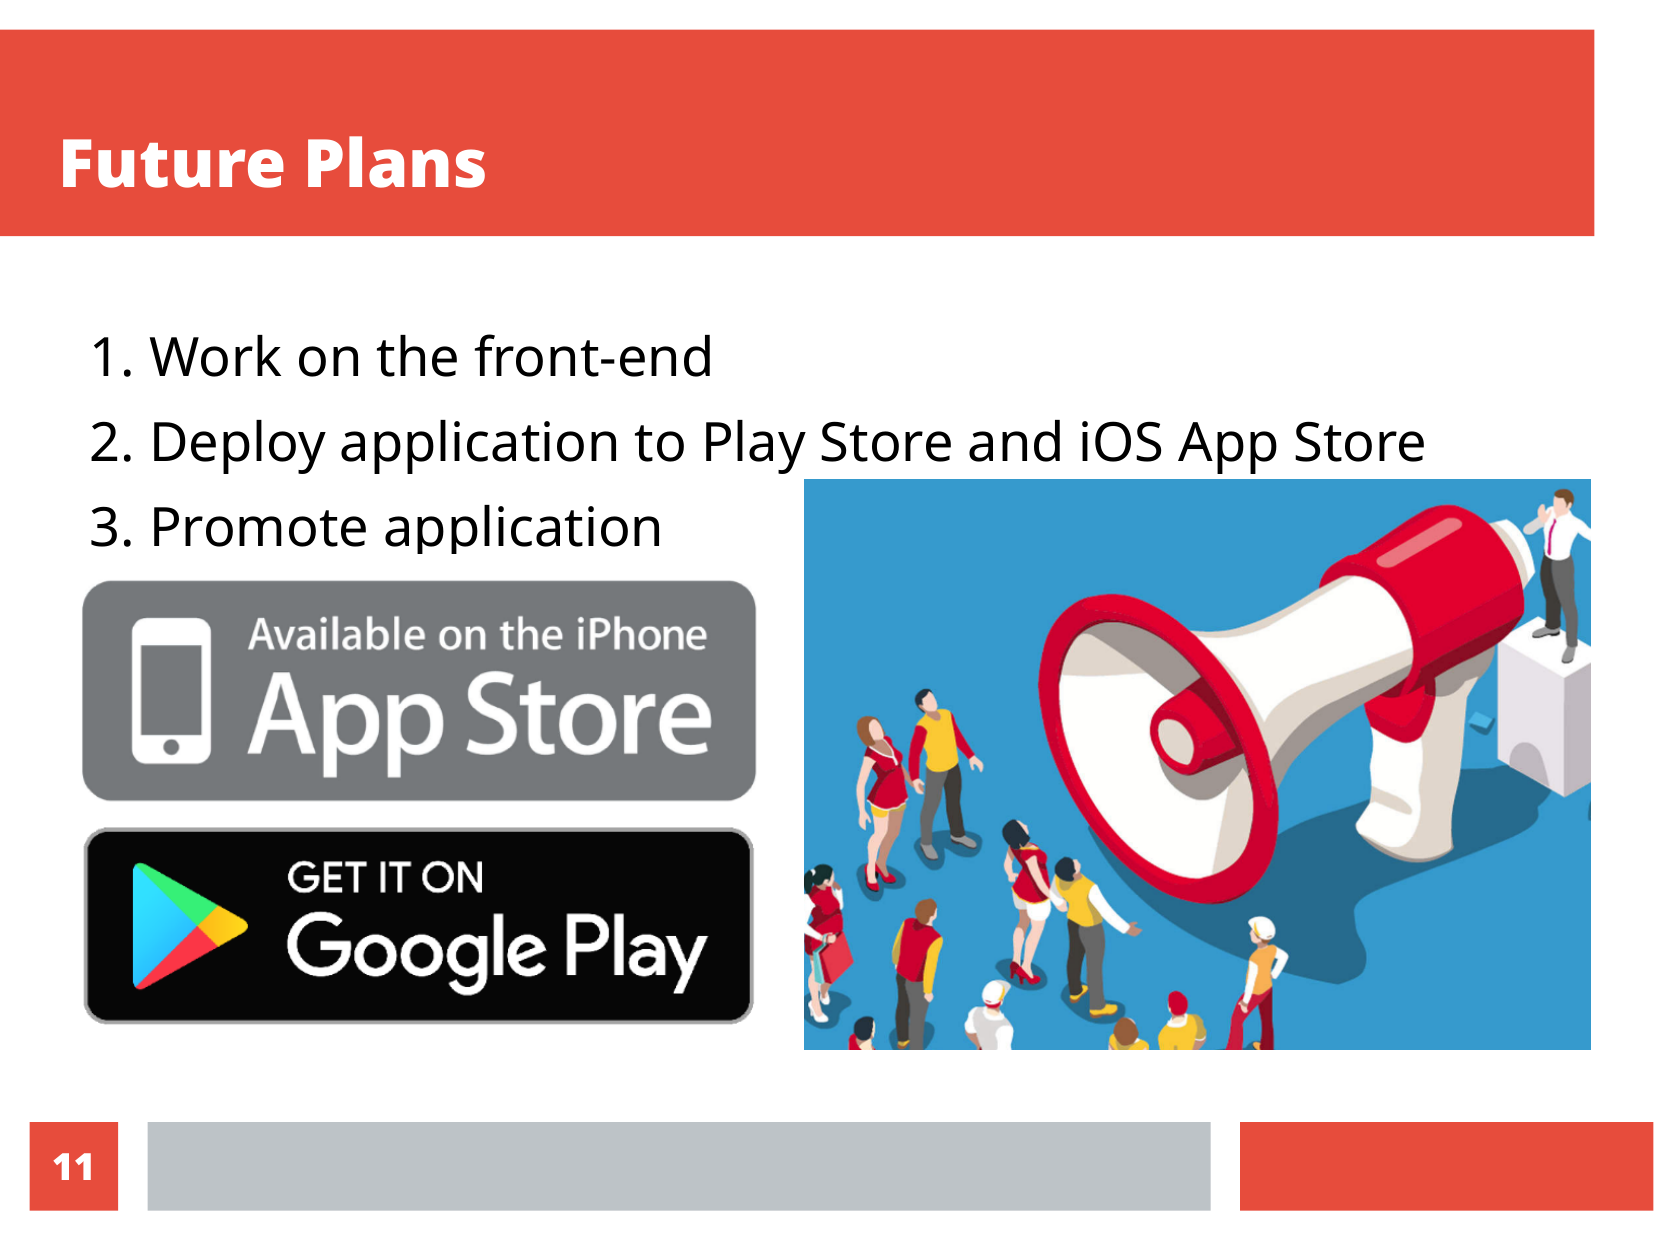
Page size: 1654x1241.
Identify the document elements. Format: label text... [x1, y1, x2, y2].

title Future Plans [59, 59, 1595, 207]
text_box 1. Work on the front-end 2. Deploy application to Play Store and iOS App Store 3. Promote application [75, 300, 1486, 554]
picture [30, 479, 1591, 1063]
